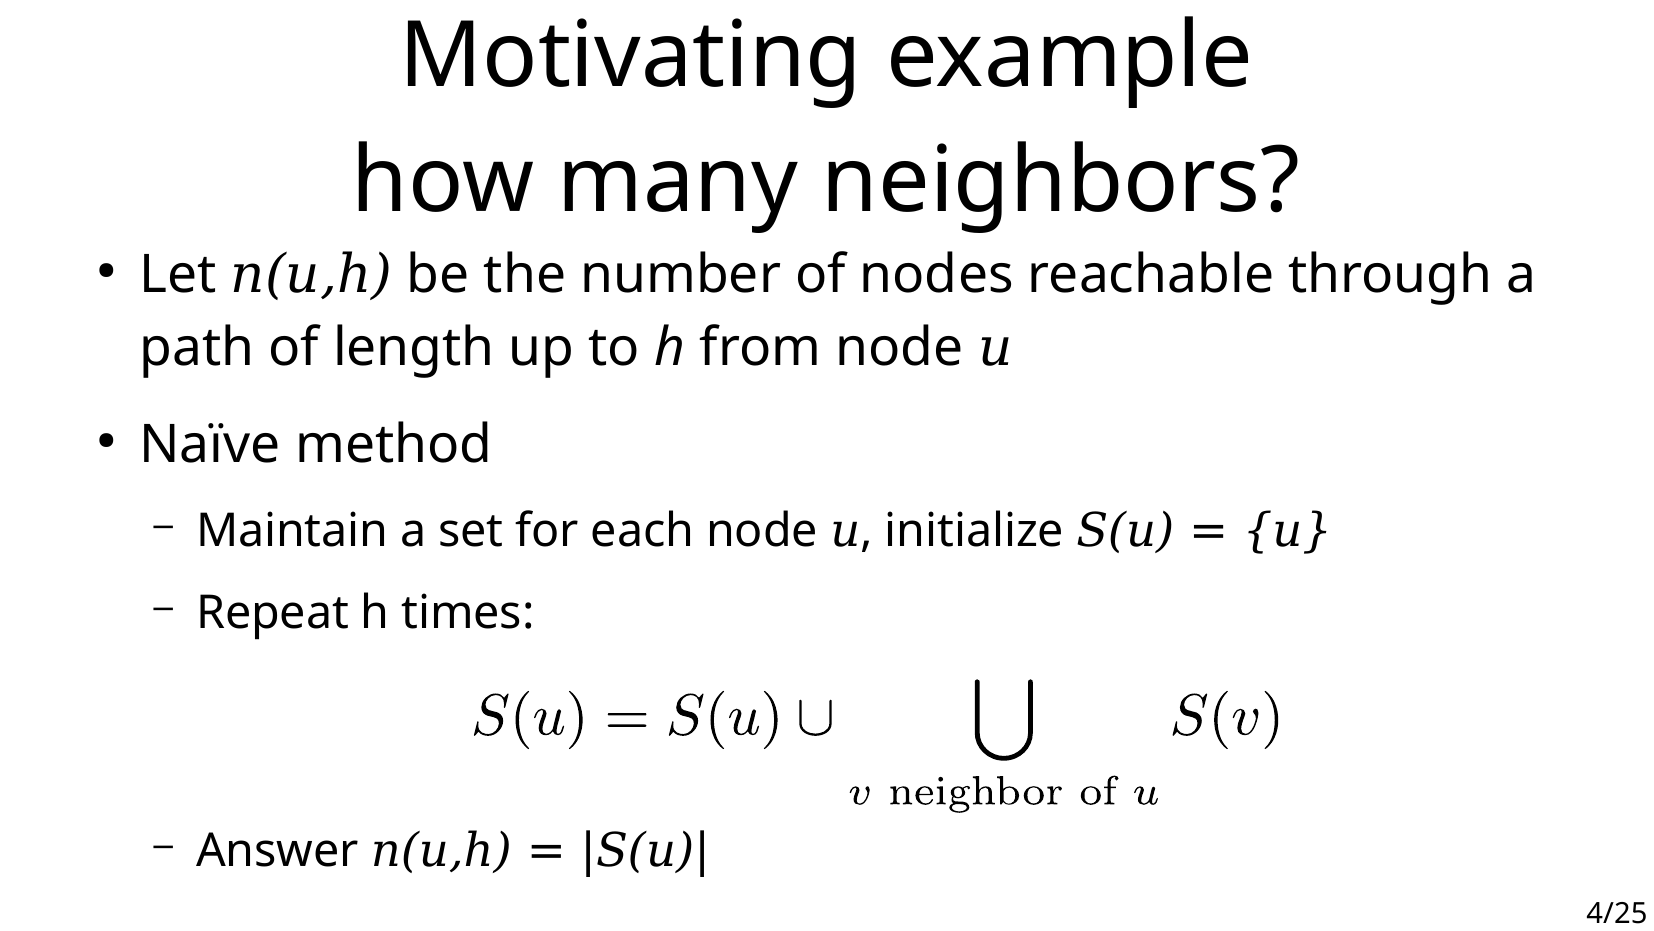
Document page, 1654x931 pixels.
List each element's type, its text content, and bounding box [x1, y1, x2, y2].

list Let n(u,h) be the number of nodes reachable through a path of length up to h from node u Naïve method Maintain a set for each node u, initialize S(u) = {u} Repeat h times: Answer n(u,h) = |S(u)| [82, 235, 1571, 881]
title Motivating example how many neighbors? [82, 1, 1571, 226]
